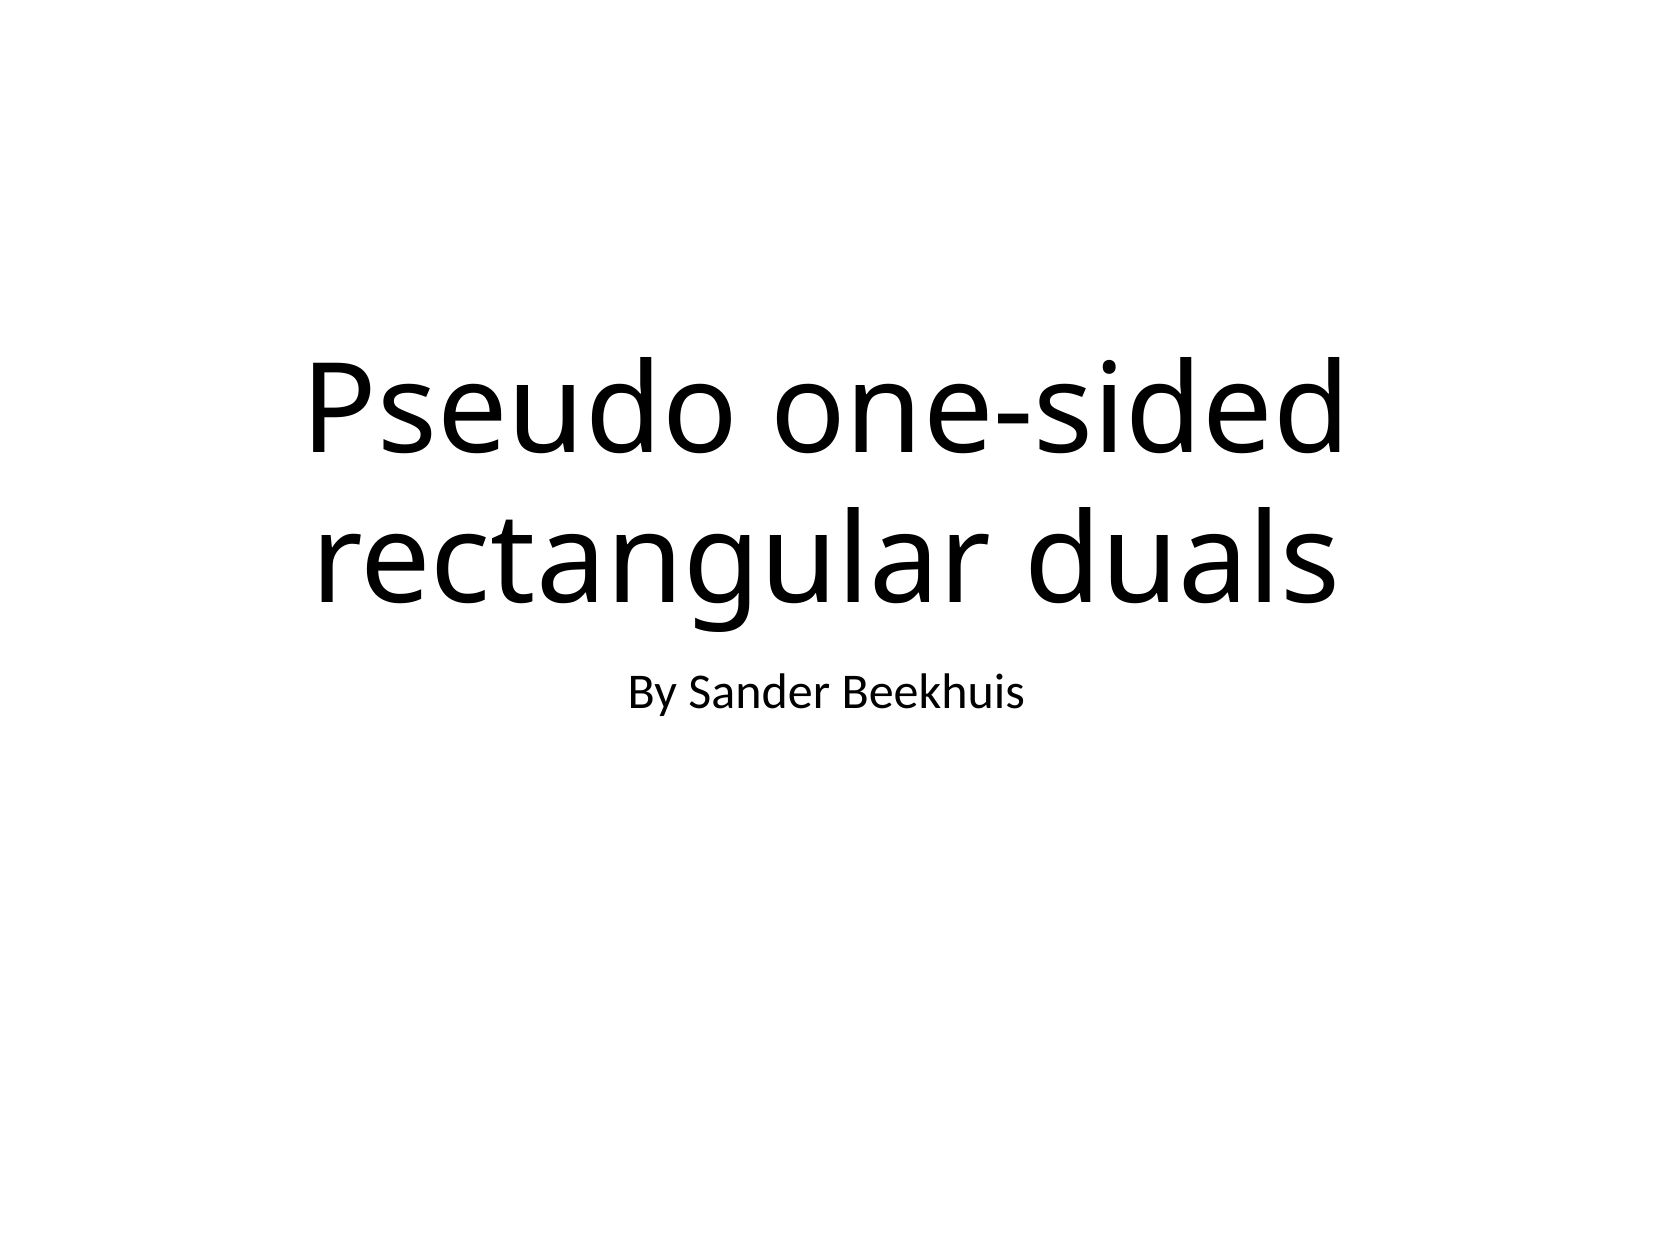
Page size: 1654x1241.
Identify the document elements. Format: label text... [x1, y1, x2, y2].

title Pseudo one-sided rectangular duals [123, 202, 1529, 635]
subtitle By Sander Beekhuis [206, 651, 1447, 951]
